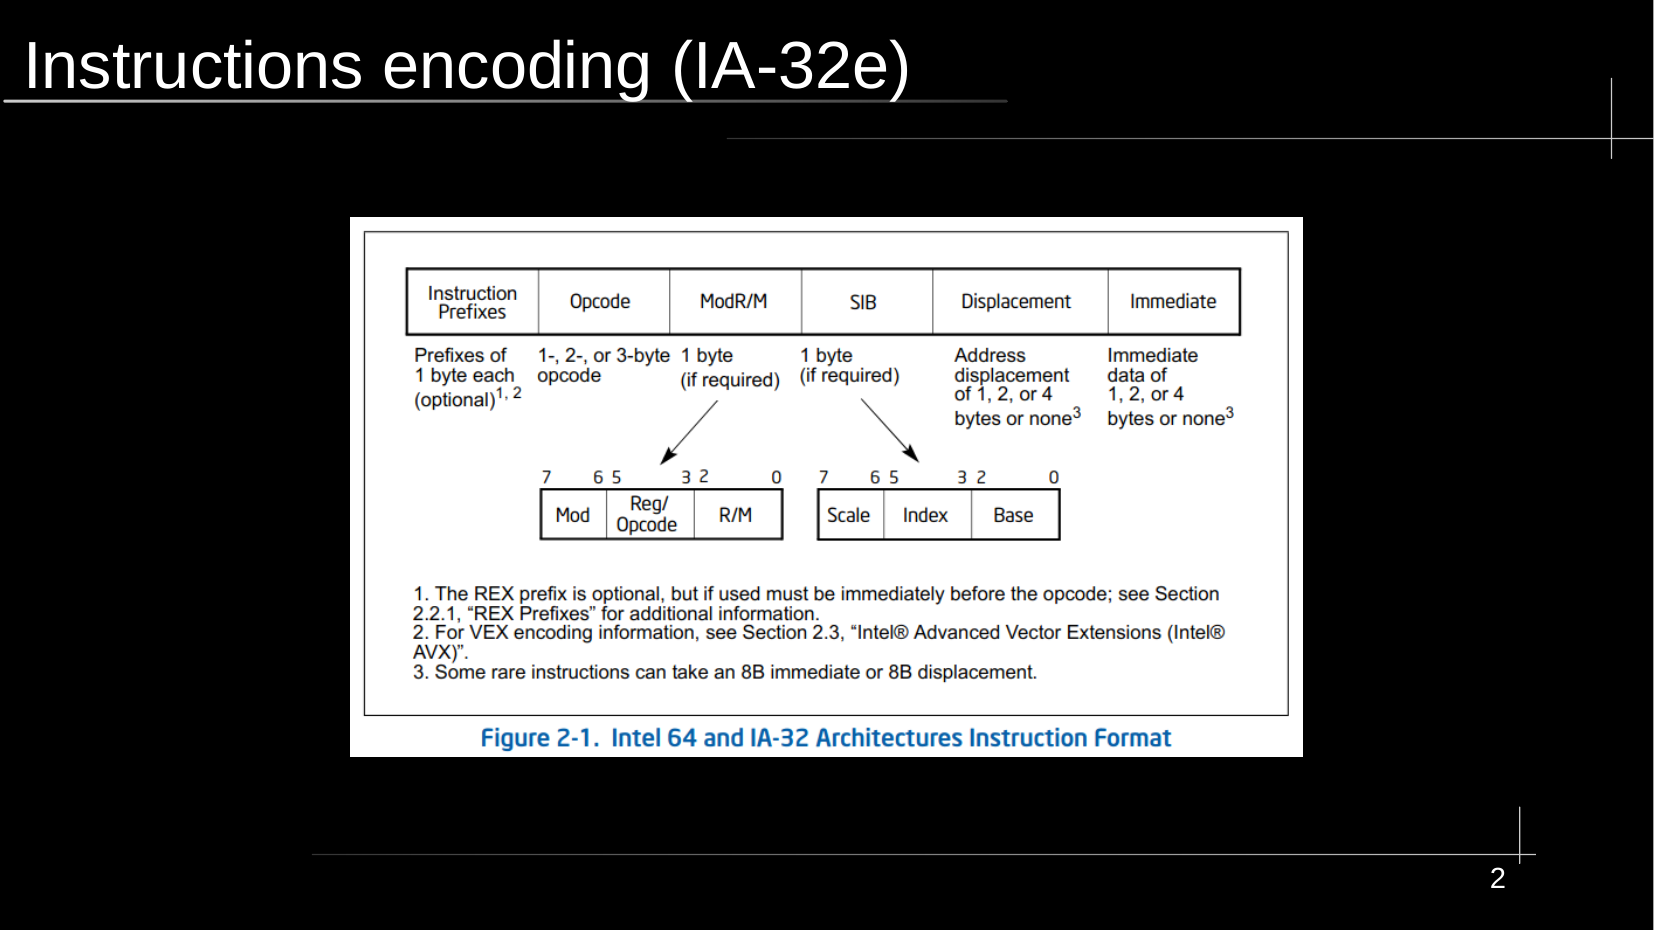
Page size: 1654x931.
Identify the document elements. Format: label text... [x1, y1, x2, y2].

title Instructions encoding (IA-32e) [23, 11, 1589, 119]
picture [350, 217, 1303, 758]
